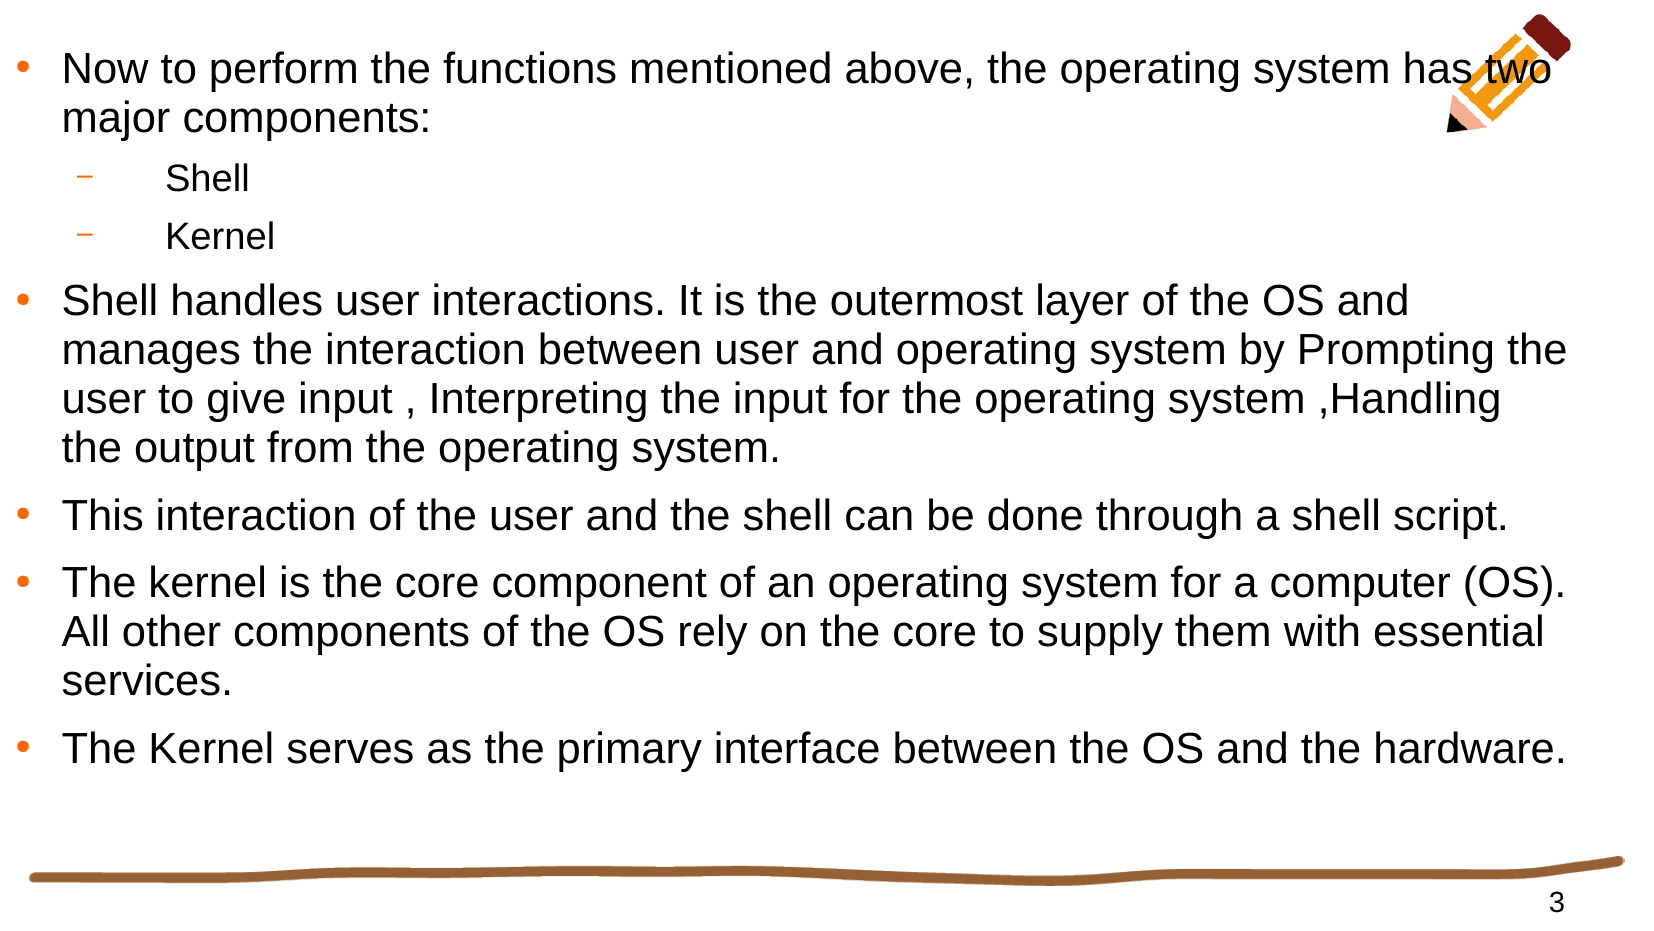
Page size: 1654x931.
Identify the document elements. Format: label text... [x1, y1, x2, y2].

picture [1446, 14, 1571, 43]
list Now to perform the functions mentioned above, the operating system has two major components: Shell Kernel Shell handles user interactions. It is the outermost layer of the OS and manages the interaction between user and operating system by Prompting the user to give input , Interpreting the input for the operating system ,Handling the output from the operating system. This interaction of the user and the shell can be done through a shell script. The kernel is the core component of an operating system for a computer (OS). All other components of the OS rely on the core to supply them with essential services. The Kernel serves as the primary interface between the OS and the hardware. [0, 43, 1576, 826]
picture [29, 856, 1625, 886]
